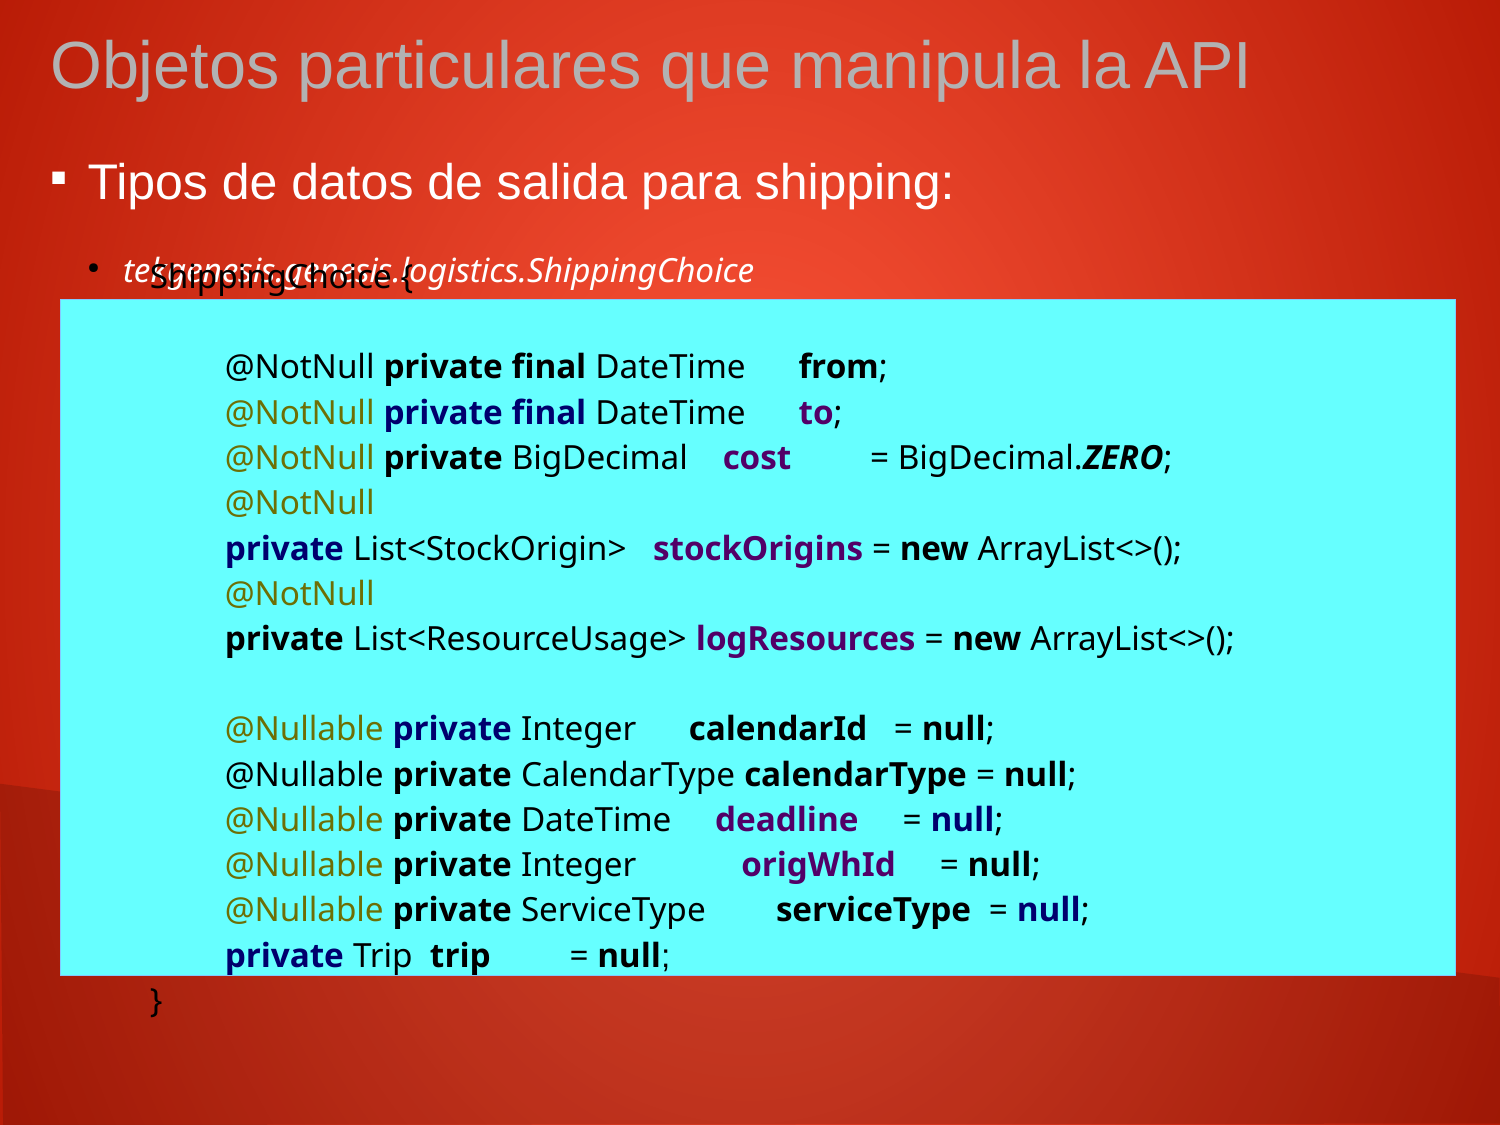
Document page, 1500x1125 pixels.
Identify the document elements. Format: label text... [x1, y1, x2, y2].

text_box ShippingChoice { @NotNull private final DateTime from; @NotNull private final DateTime to; @NotNull private BigDecimal cost = BigDecimal.ZERO; @NotNull private List<StockOrigin> stockOrigins = new ArrayList<>(); @NotNull private List<ResourceUsage> logResources = new ArrayList<>(); @Nullable private Integer calendarId = null; @Nullable private CalendarType calendarType = null; @Nullable private DateTime deadline = null; @Nullable private Integer origWhId = null; @Nullable private ServiceType serviceType = null; private Trip trip = null; } [60, 299, 1456, 976]
text_box Objetos particulares que manipula la API [35, 11, 1386, 112]
text_box Tipos de datos de salida para shipping: tekgenesis.genesis.logistics.ShippingChoice [37, 141, 1421, 992]
